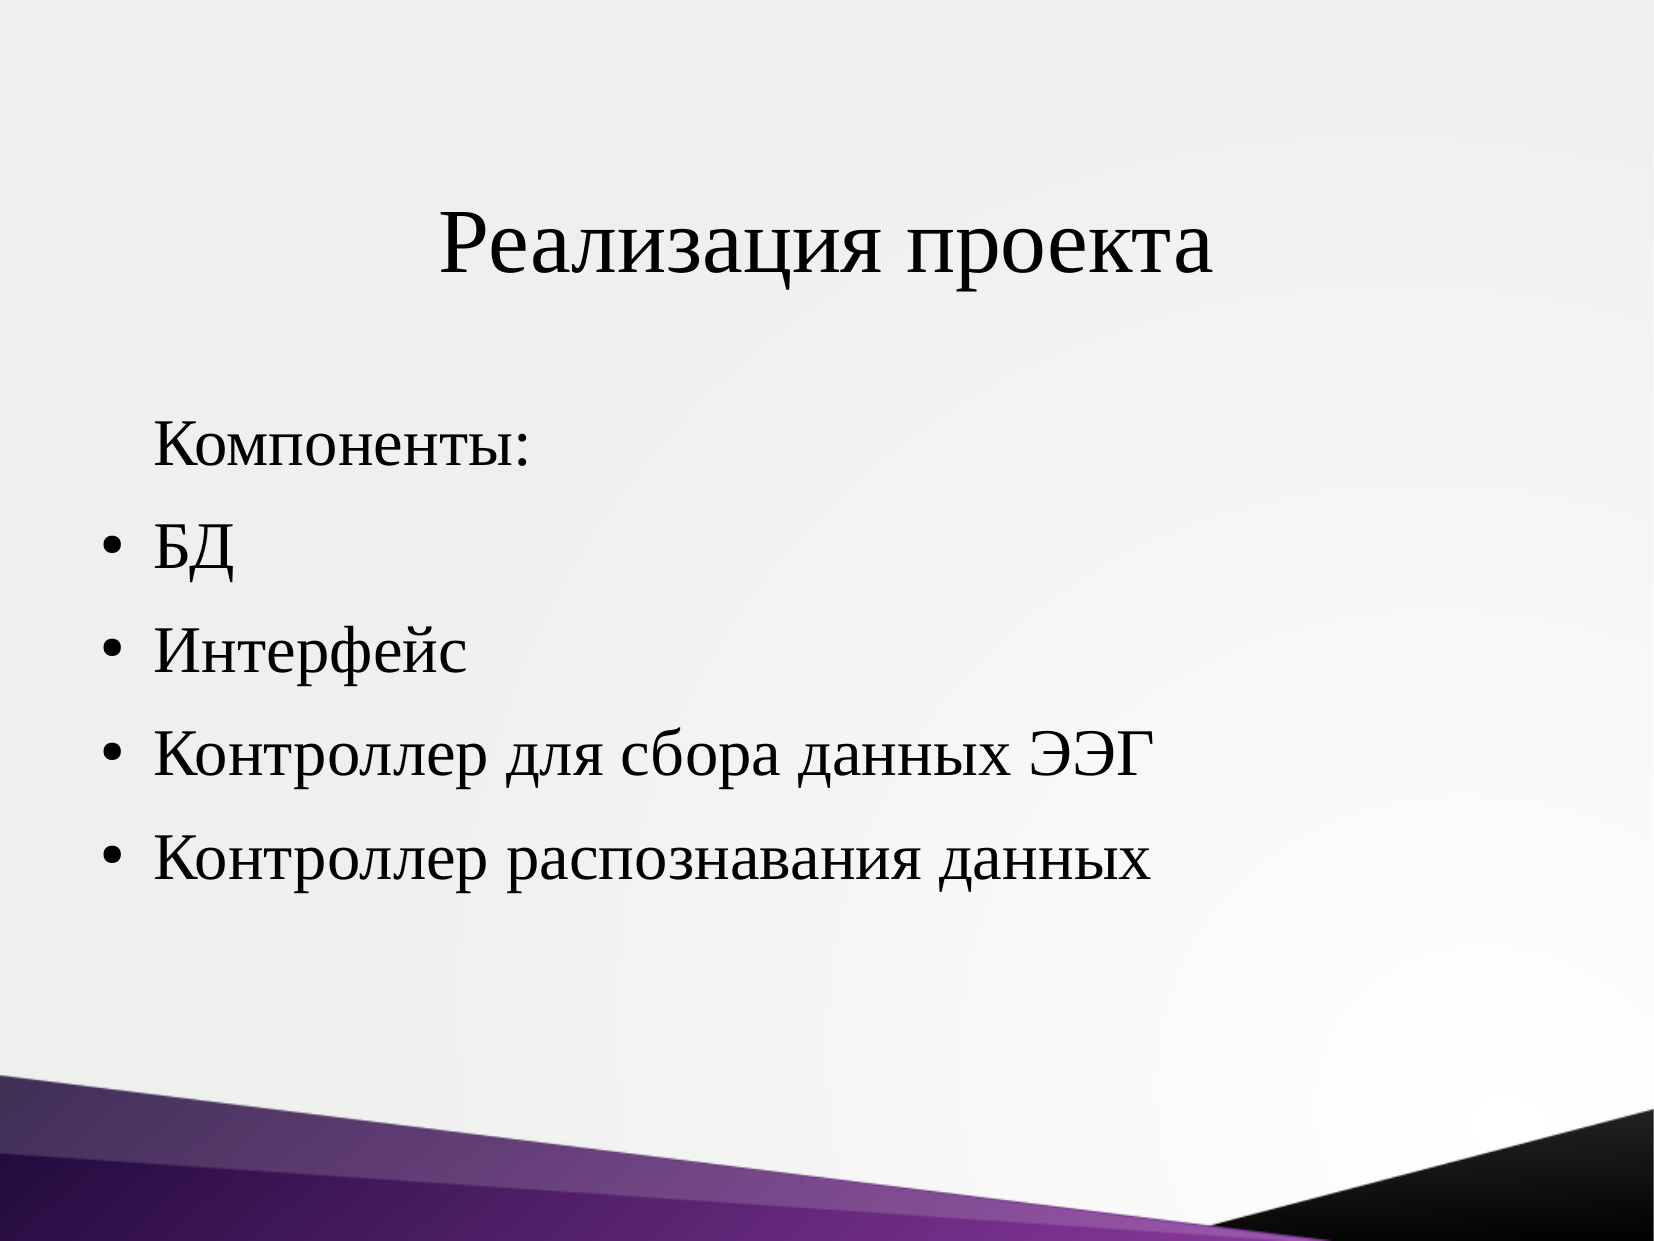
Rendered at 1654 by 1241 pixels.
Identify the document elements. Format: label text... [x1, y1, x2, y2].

title Реализация проекта [82, 138, 1571, 290]
picture [0, 0, 1654, 1241]
list Компоненты: БД Интерфейс Контроллер для сбора данных ЭЭГ Контроллер распознавания данных [82, 290, 1571, 1010]
